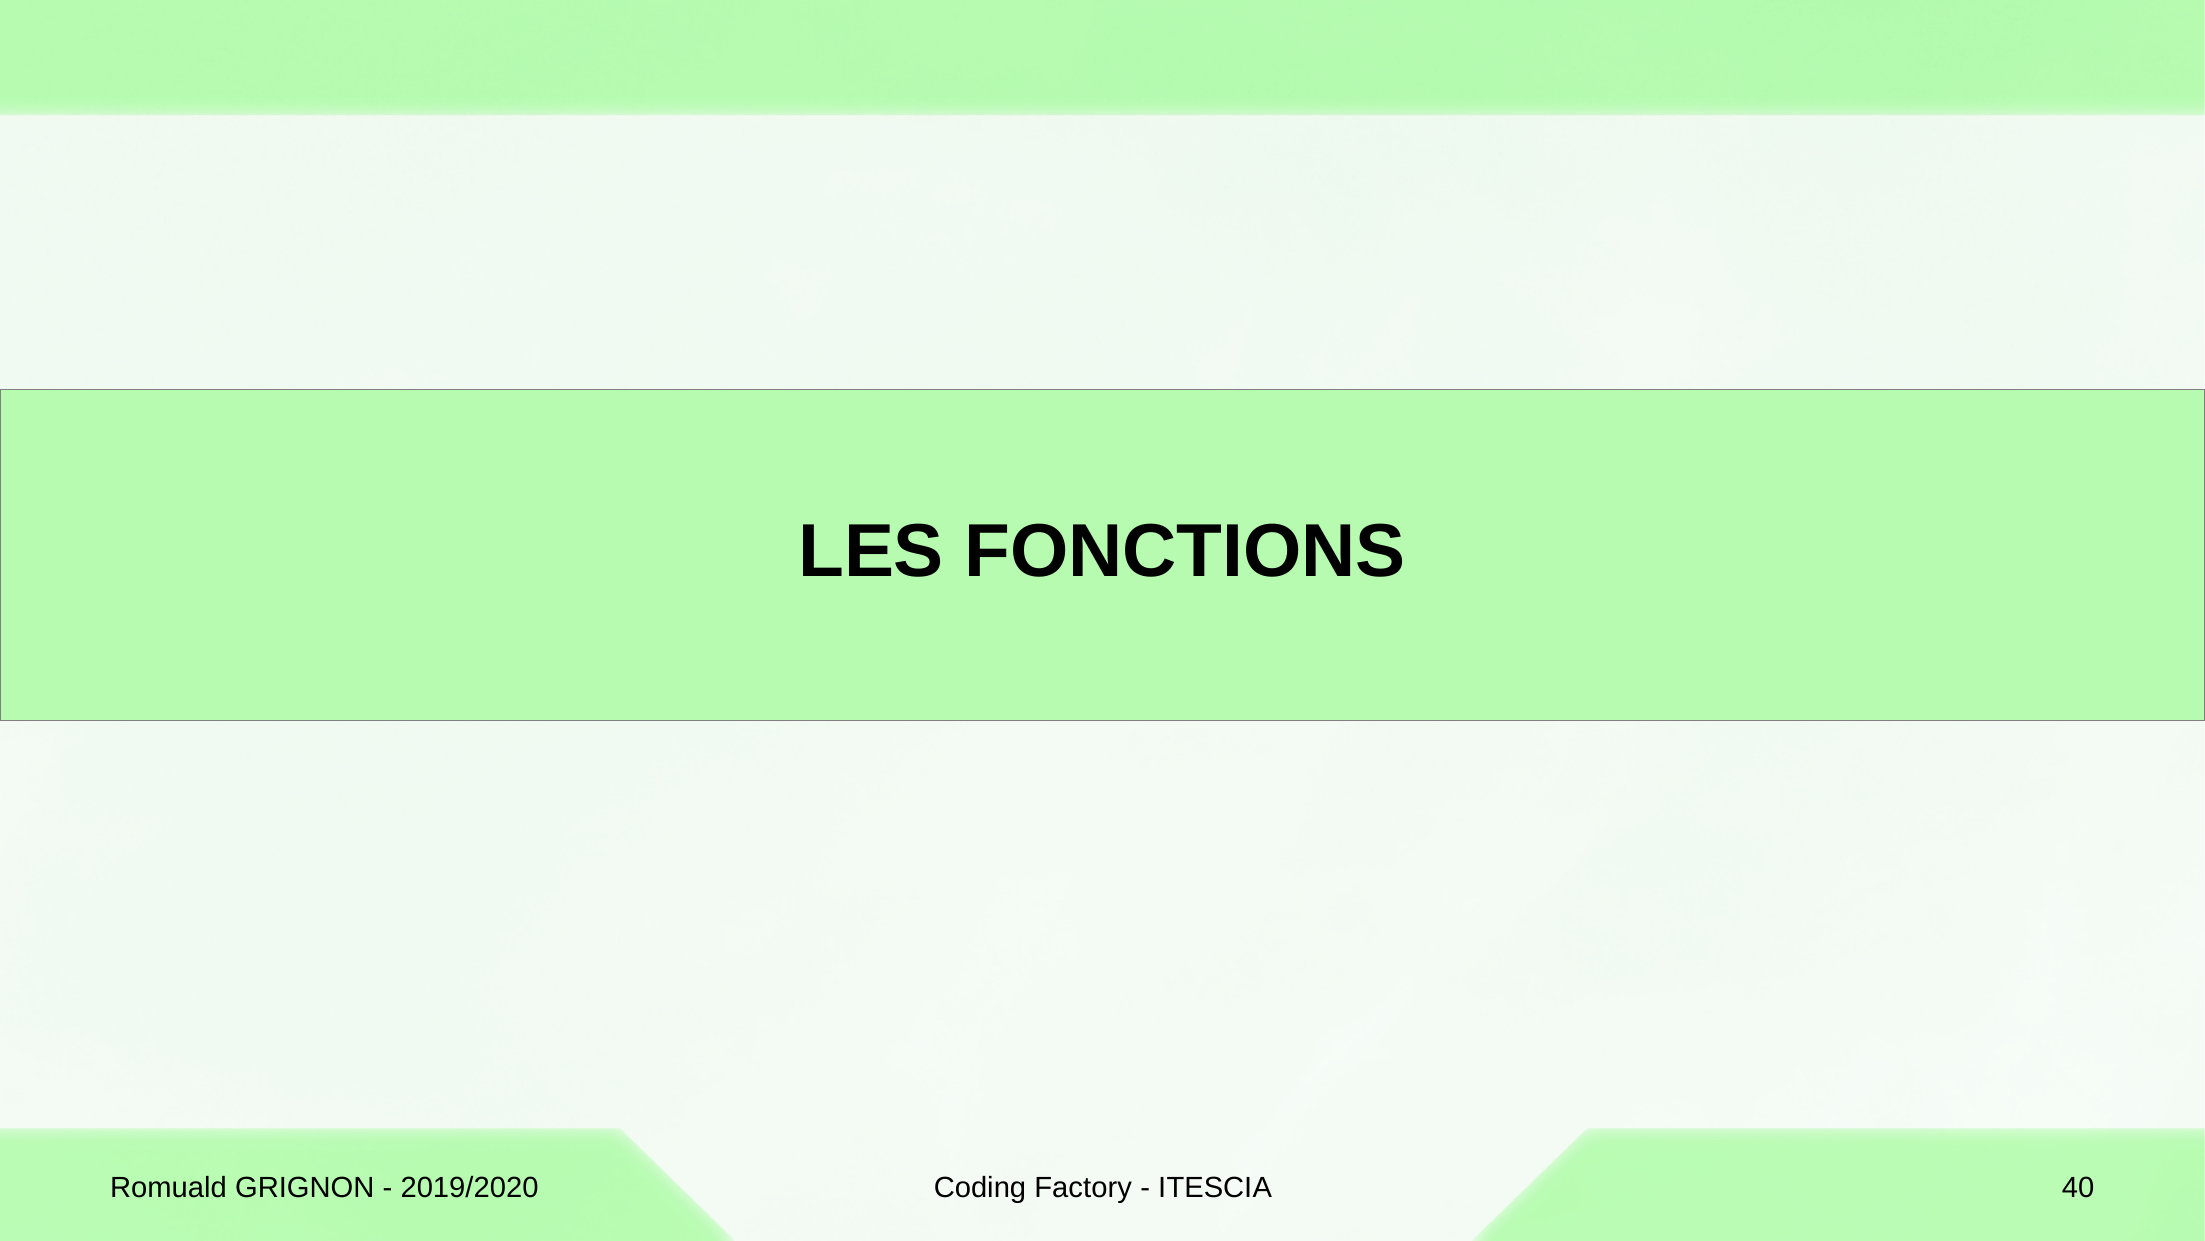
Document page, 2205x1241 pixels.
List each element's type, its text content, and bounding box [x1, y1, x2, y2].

picture [0, 721, 2205, 1241]
picture [0, 0, 2205, 389]
text_box [2095, 389, 2205, 721]
text_box [0, 389, 110, 721]
subtitle LES FONCTIONS [110, 25, 2095, 1085]
